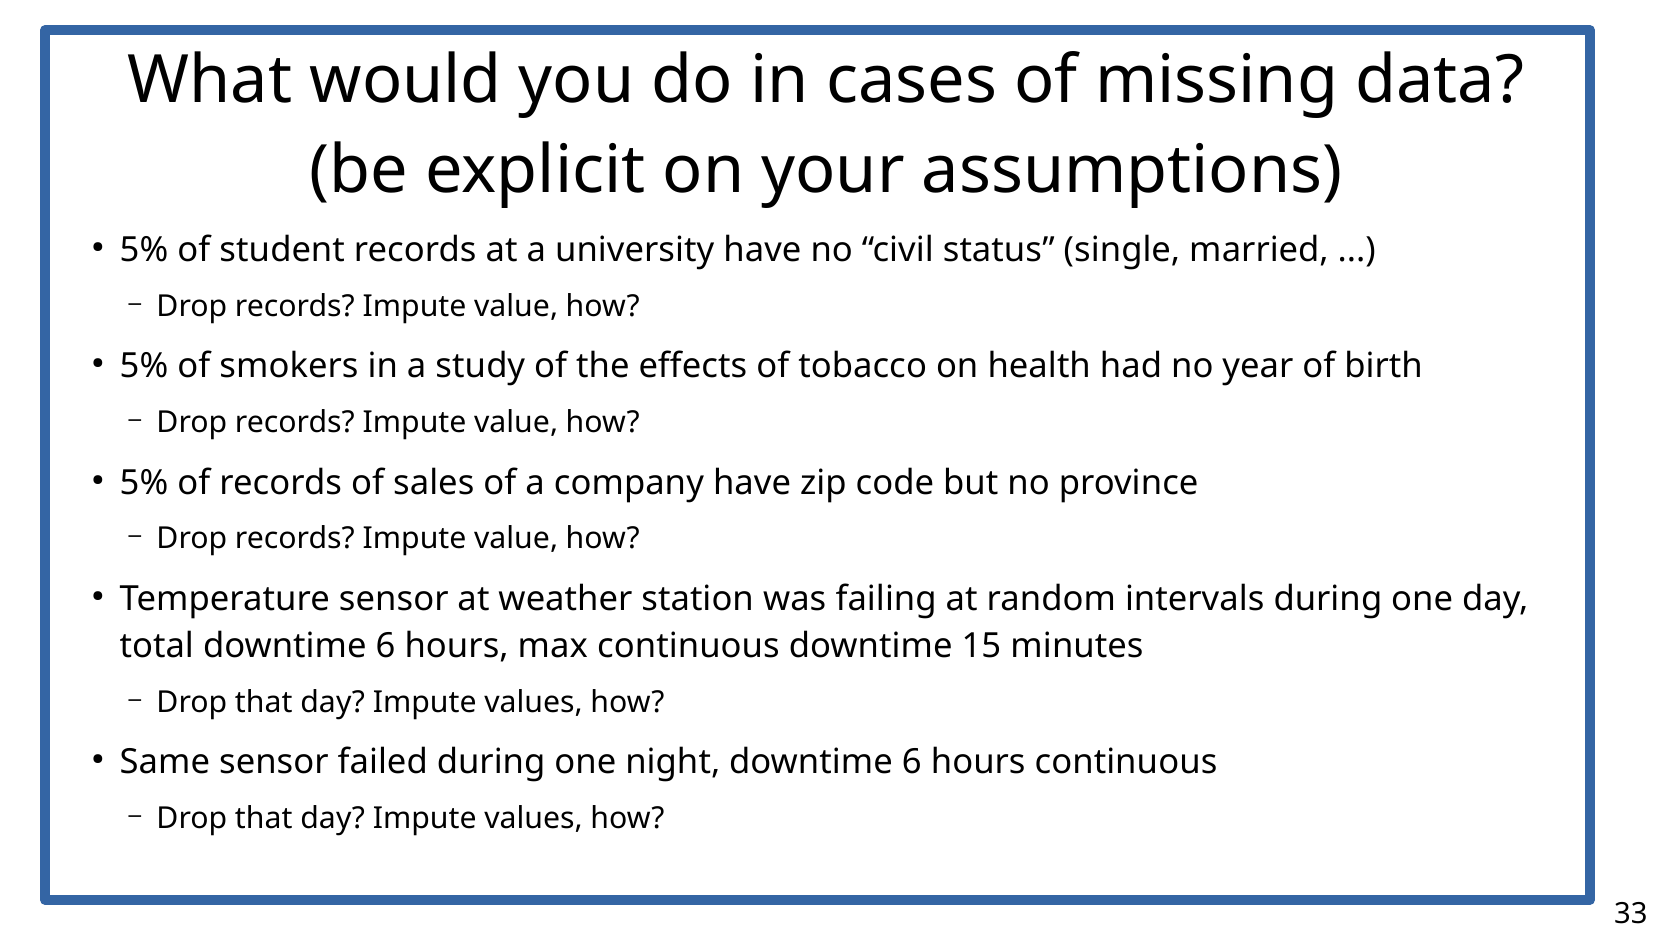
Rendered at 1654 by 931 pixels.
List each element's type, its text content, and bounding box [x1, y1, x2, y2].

title What would you do in cases of missing data? (be explicit on your assumptions) [82, 46, 1571, 197]
list 5% of student records at a university have no “civil status” (single, married, ...) Drop records? Impute value, how? 5% of smokers in a study of the effects of tobacco on health had no year of birth Drop records? Impute value, how? 5% of records of sales of a company have zip code but no province Drop records? Impute value, how? Temperature sensor at weather station was failing at random intervals during one day, total downtime 6 hours, max continuous downtime 15 minutes Drop that day? Impute values, how? Same sensor failed during one night, downtime 6 hours continuous Drop that day? Impute values, how? [82, 224, 1561, 856]
